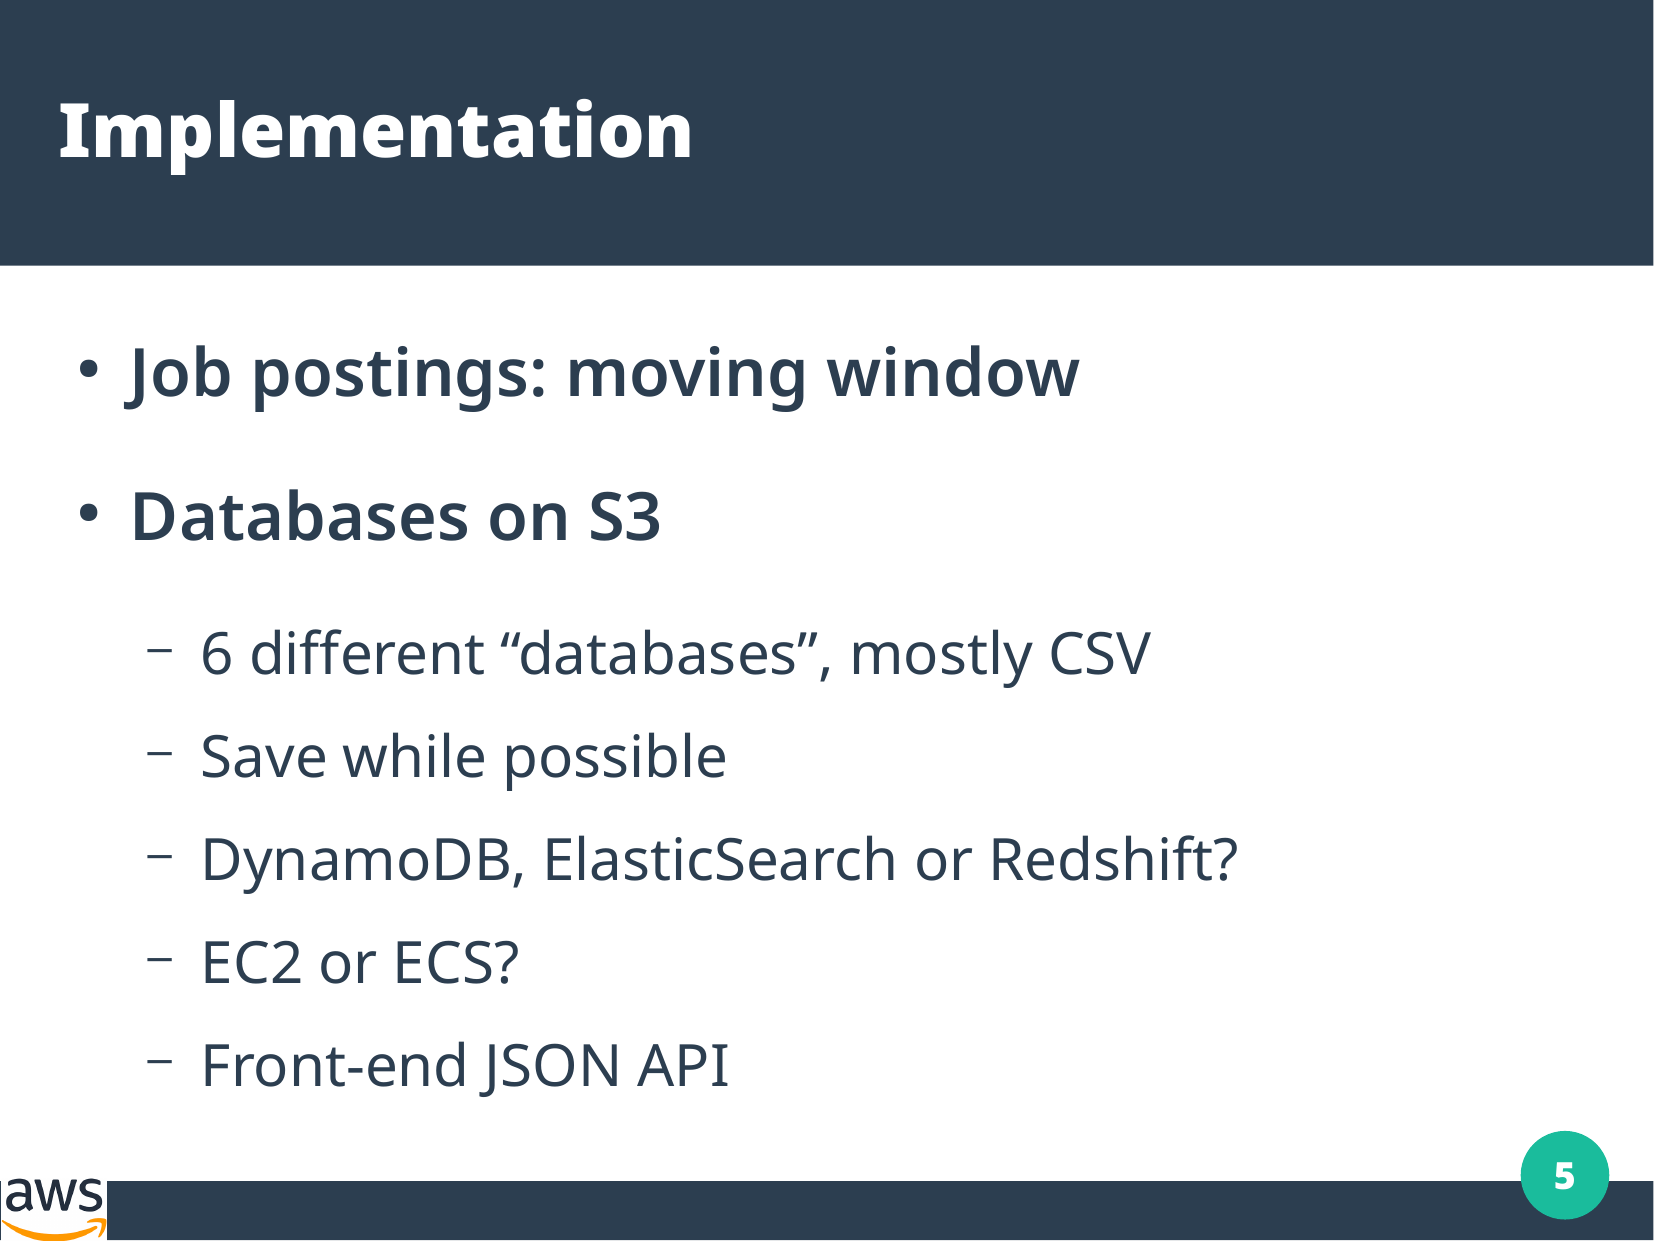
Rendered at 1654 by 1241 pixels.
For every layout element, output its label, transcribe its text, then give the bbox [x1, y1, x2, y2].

list Job postings: moving window Databases on S3 6 different “databases”, mostly CSV Save while possible DynamoDB, ElasticSearch or Redshift? EC2 or ECS? Front-end JSON API [59, 324, 1595, 1152]
picture [1, 1178, 107, 1241]
title Implementation [59, 49, 1595, 207]
